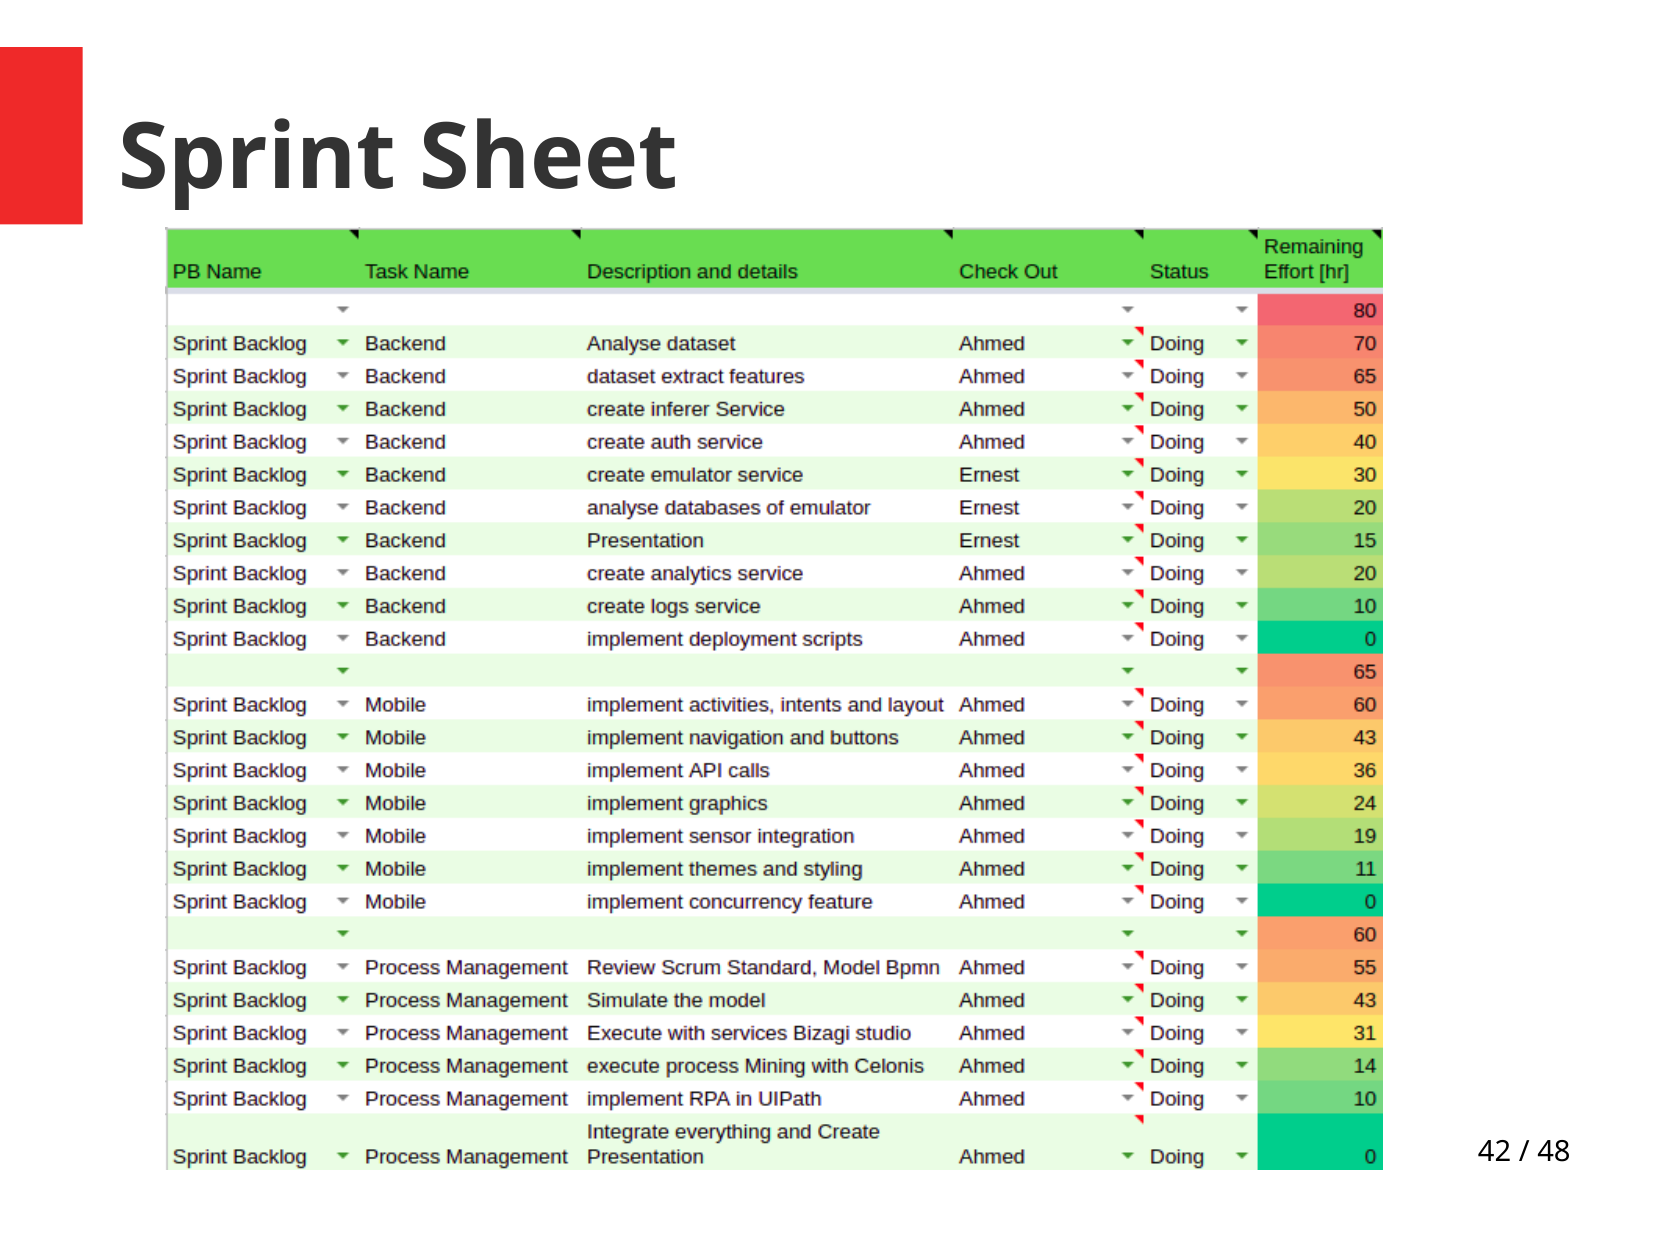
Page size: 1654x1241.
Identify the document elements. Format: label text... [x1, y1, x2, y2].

picture [165, 227, 1383, 1171]
title Sprint Sheet [118, 49, 1571, 257]
